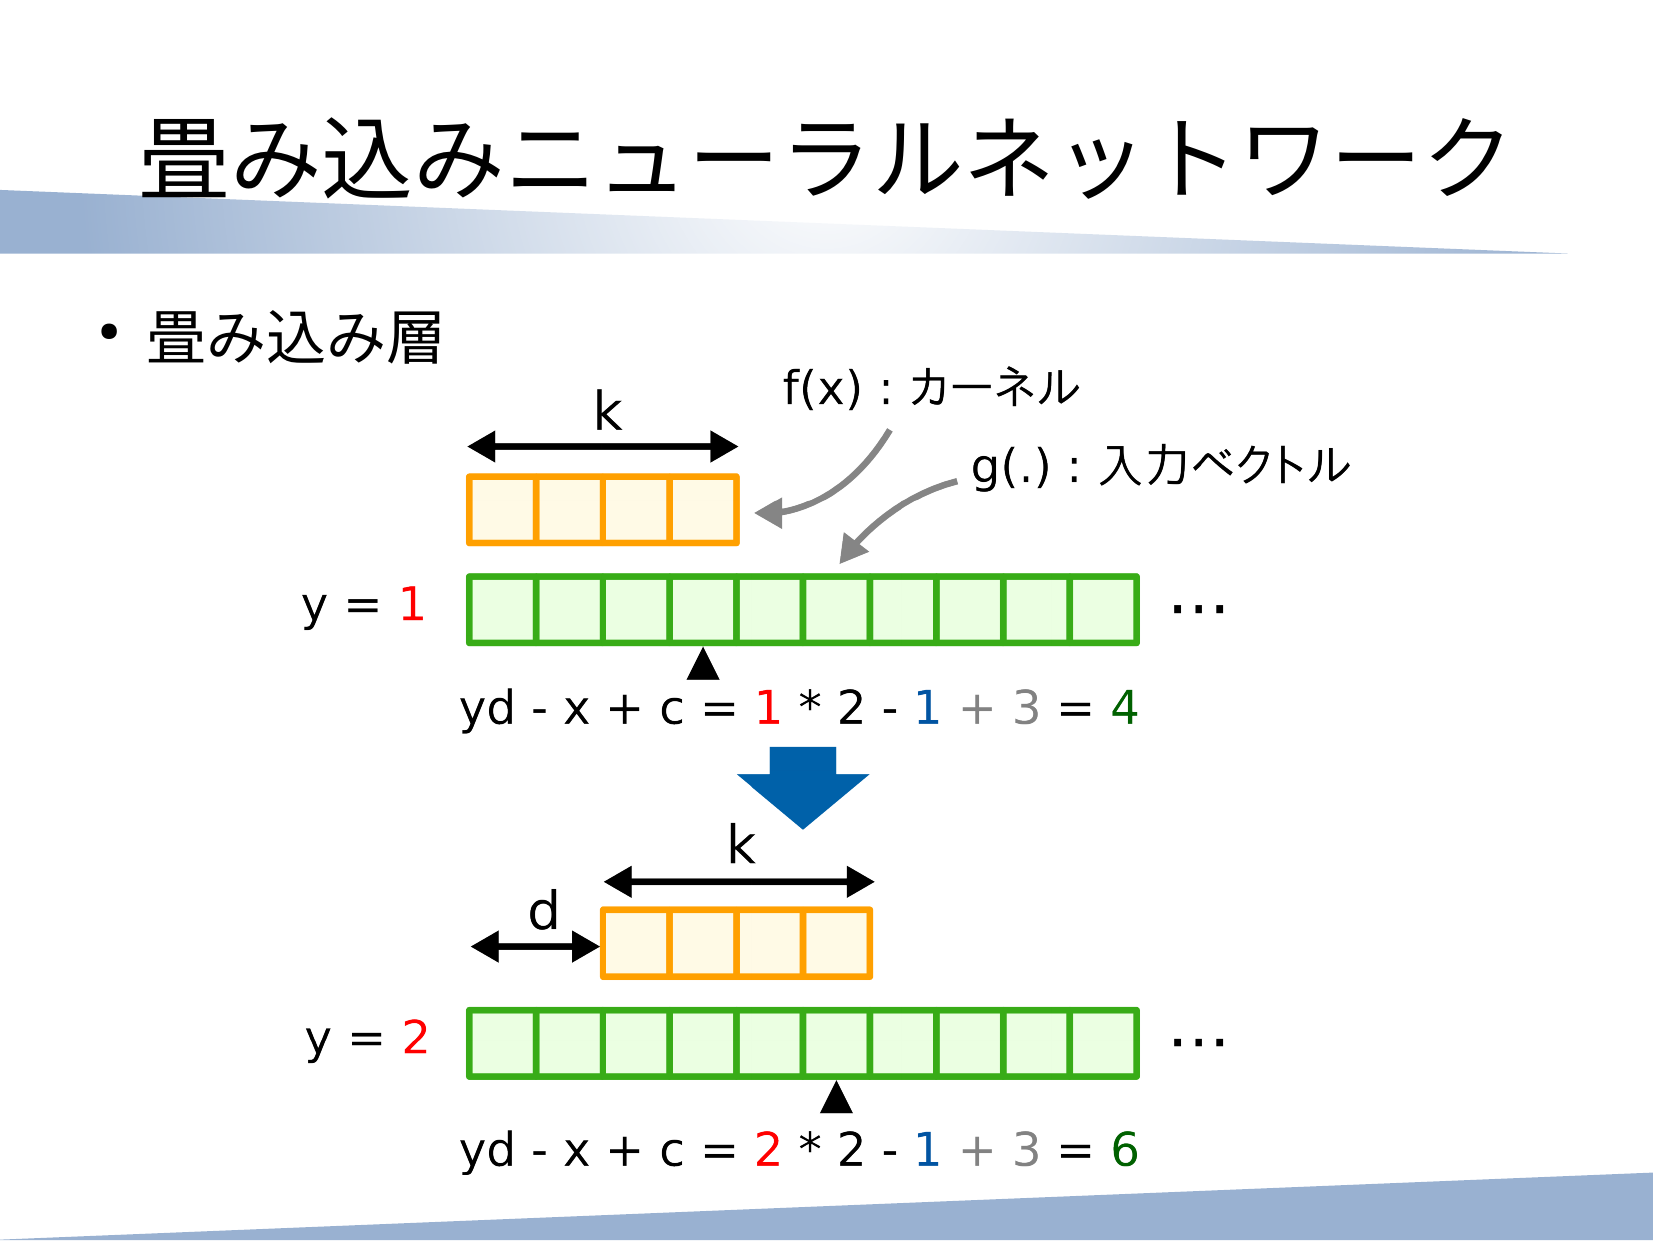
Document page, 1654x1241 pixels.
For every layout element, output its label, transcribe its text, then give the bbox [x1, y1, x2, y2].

title 畳み込みニューラルネットワーク [82, 49, 1571, 257]
list 畳み込み層 [82, 290, 1571, 378]
picture [302, 366, 1352, 1175]
